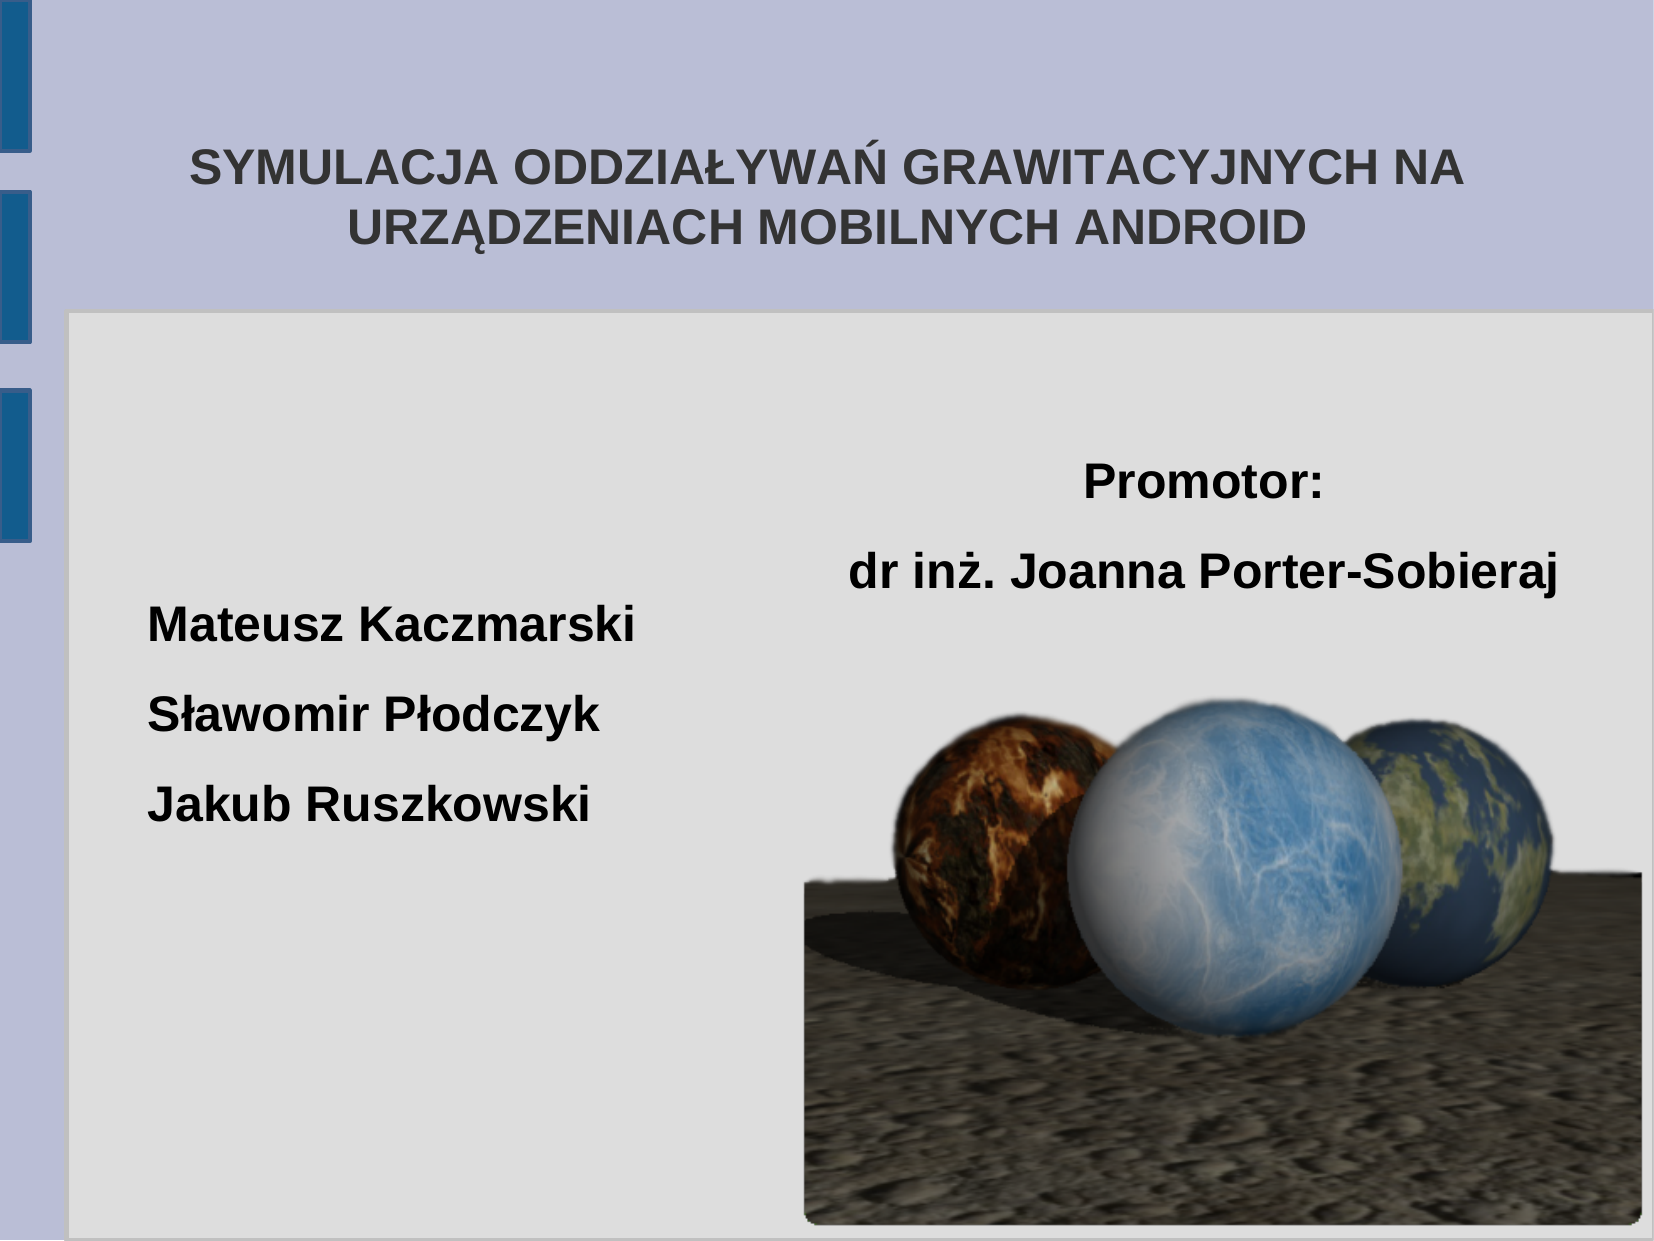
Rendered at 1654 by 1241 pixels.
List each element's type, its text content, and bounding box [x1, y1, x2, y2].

title SYMULACJA ODDZIAŁYWAŃ GRAWITACYJNYCH NA URZĄDZENIACH MOBILNYCH ANDROID [121, 91, 1534, 299]
picture [791, 389, 1654, 1238]
list Mateusz Kaczmarski Sławomir Płodczyk Jakub Ruszkowski [59, 531, 721, 888]
list Promotor: dr inż. Joanna Porter-Sobieraj [803, 448, 1607, 674]
